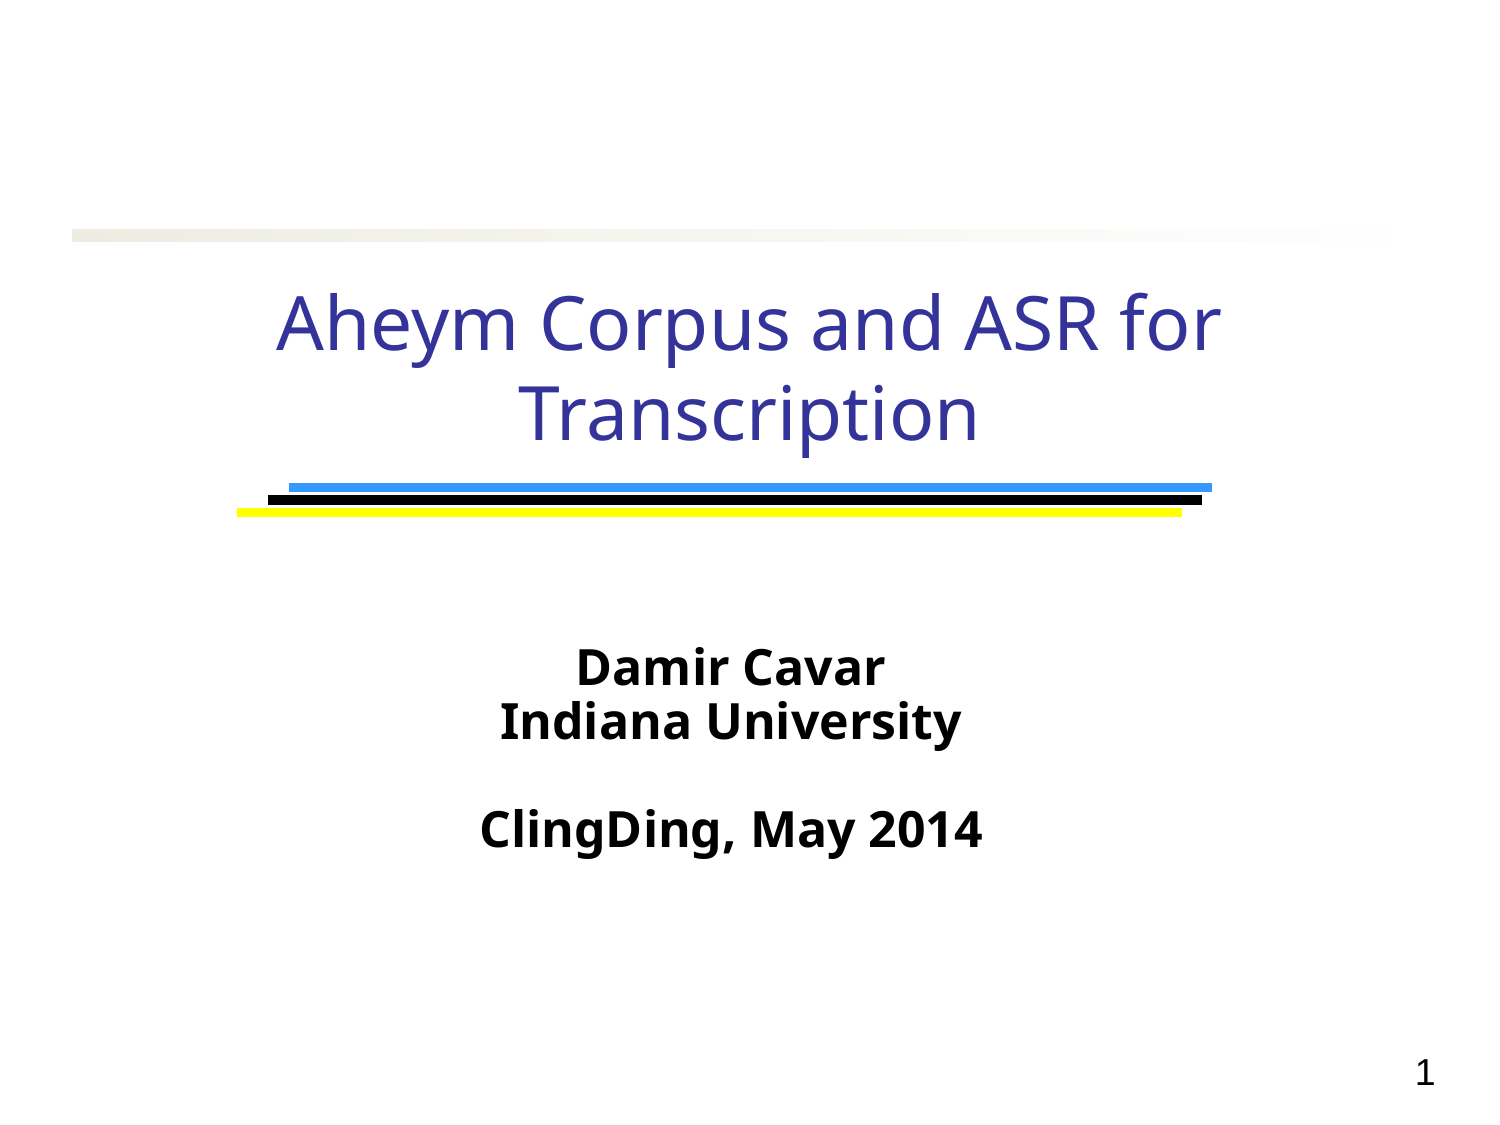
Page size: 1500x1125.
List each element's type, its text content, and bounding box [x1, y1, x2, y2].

text_box <number> [1400, 1025, 1475, 1100]
text_box Damir Cavar Indiana University ClingDing, May 2014 [112, 574, 1350, 925]
text_box Aheym Corpus and ASR for Transcription [174, 162, 1325, 463]
